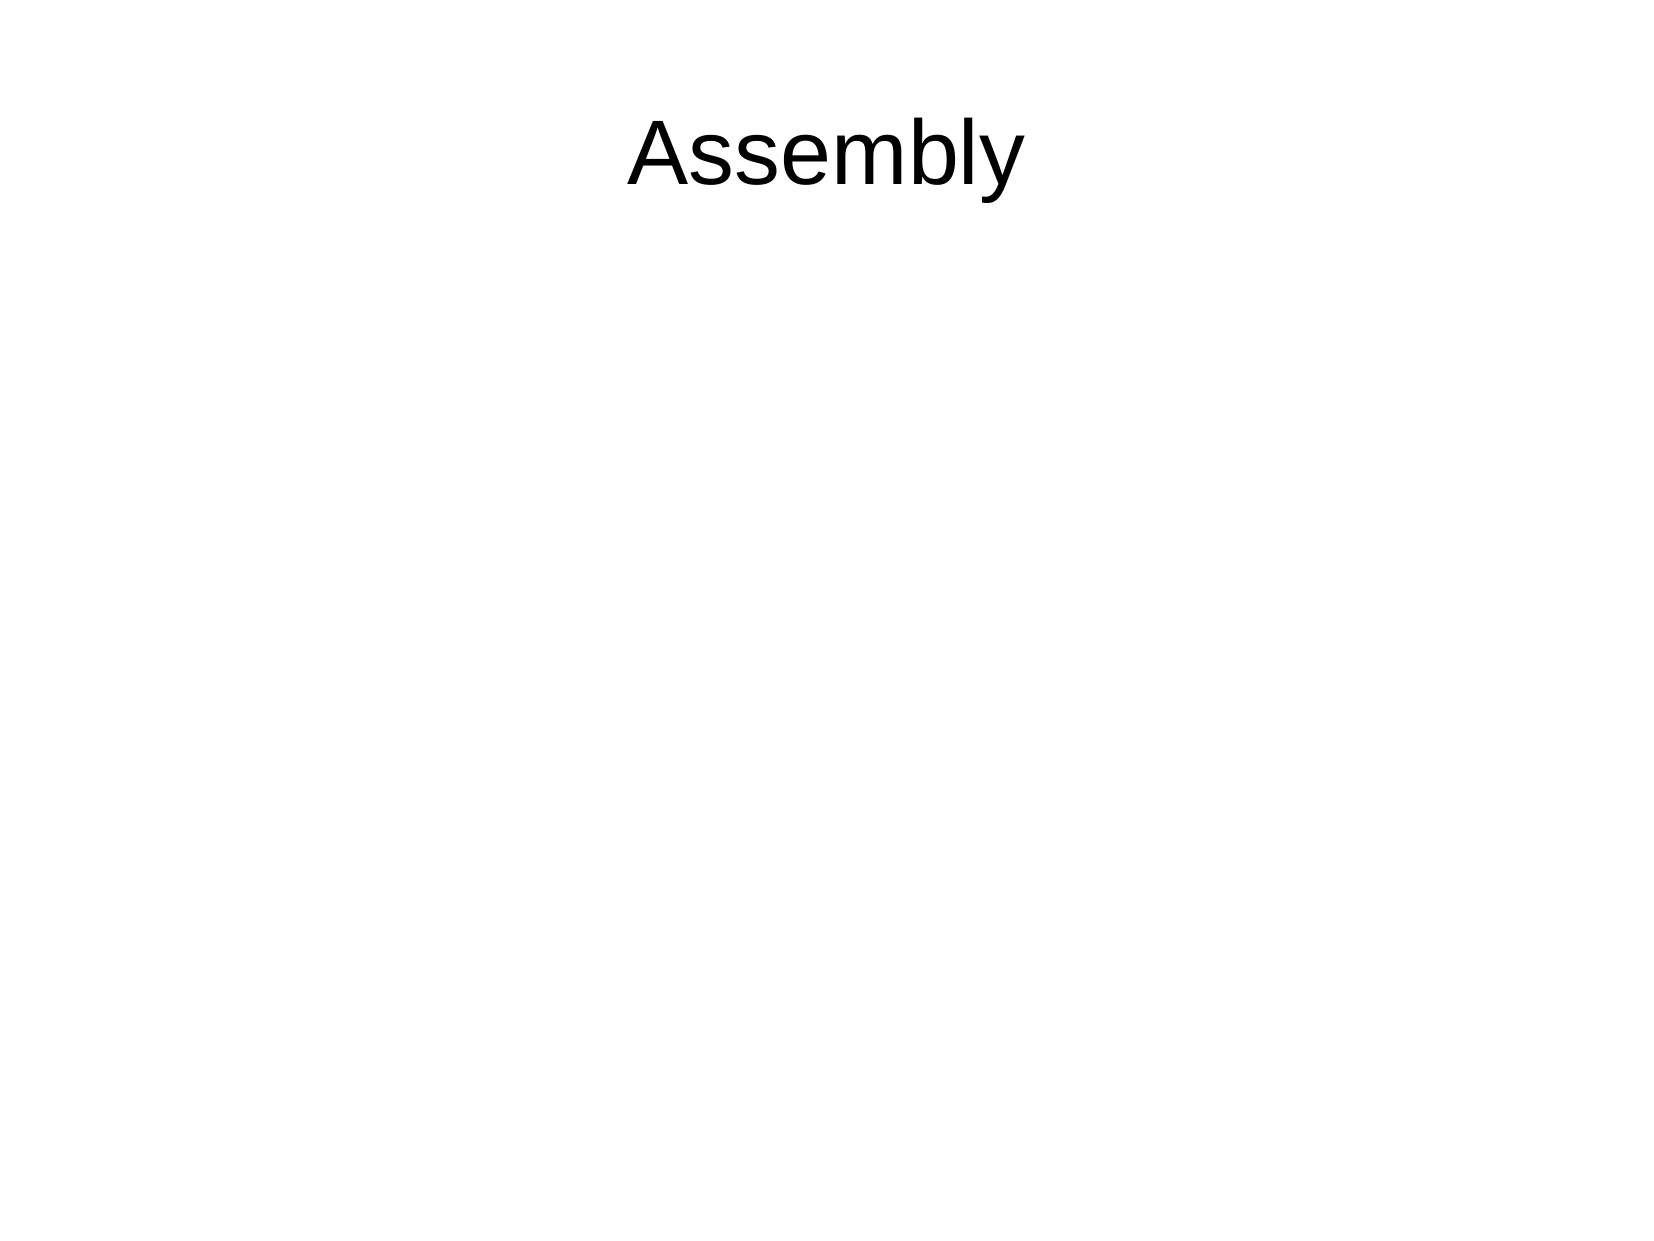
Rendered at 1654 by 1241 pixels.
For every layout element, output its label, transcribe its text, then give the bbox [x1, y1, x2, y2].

title Assembly [82, 49, 1571, 257]
